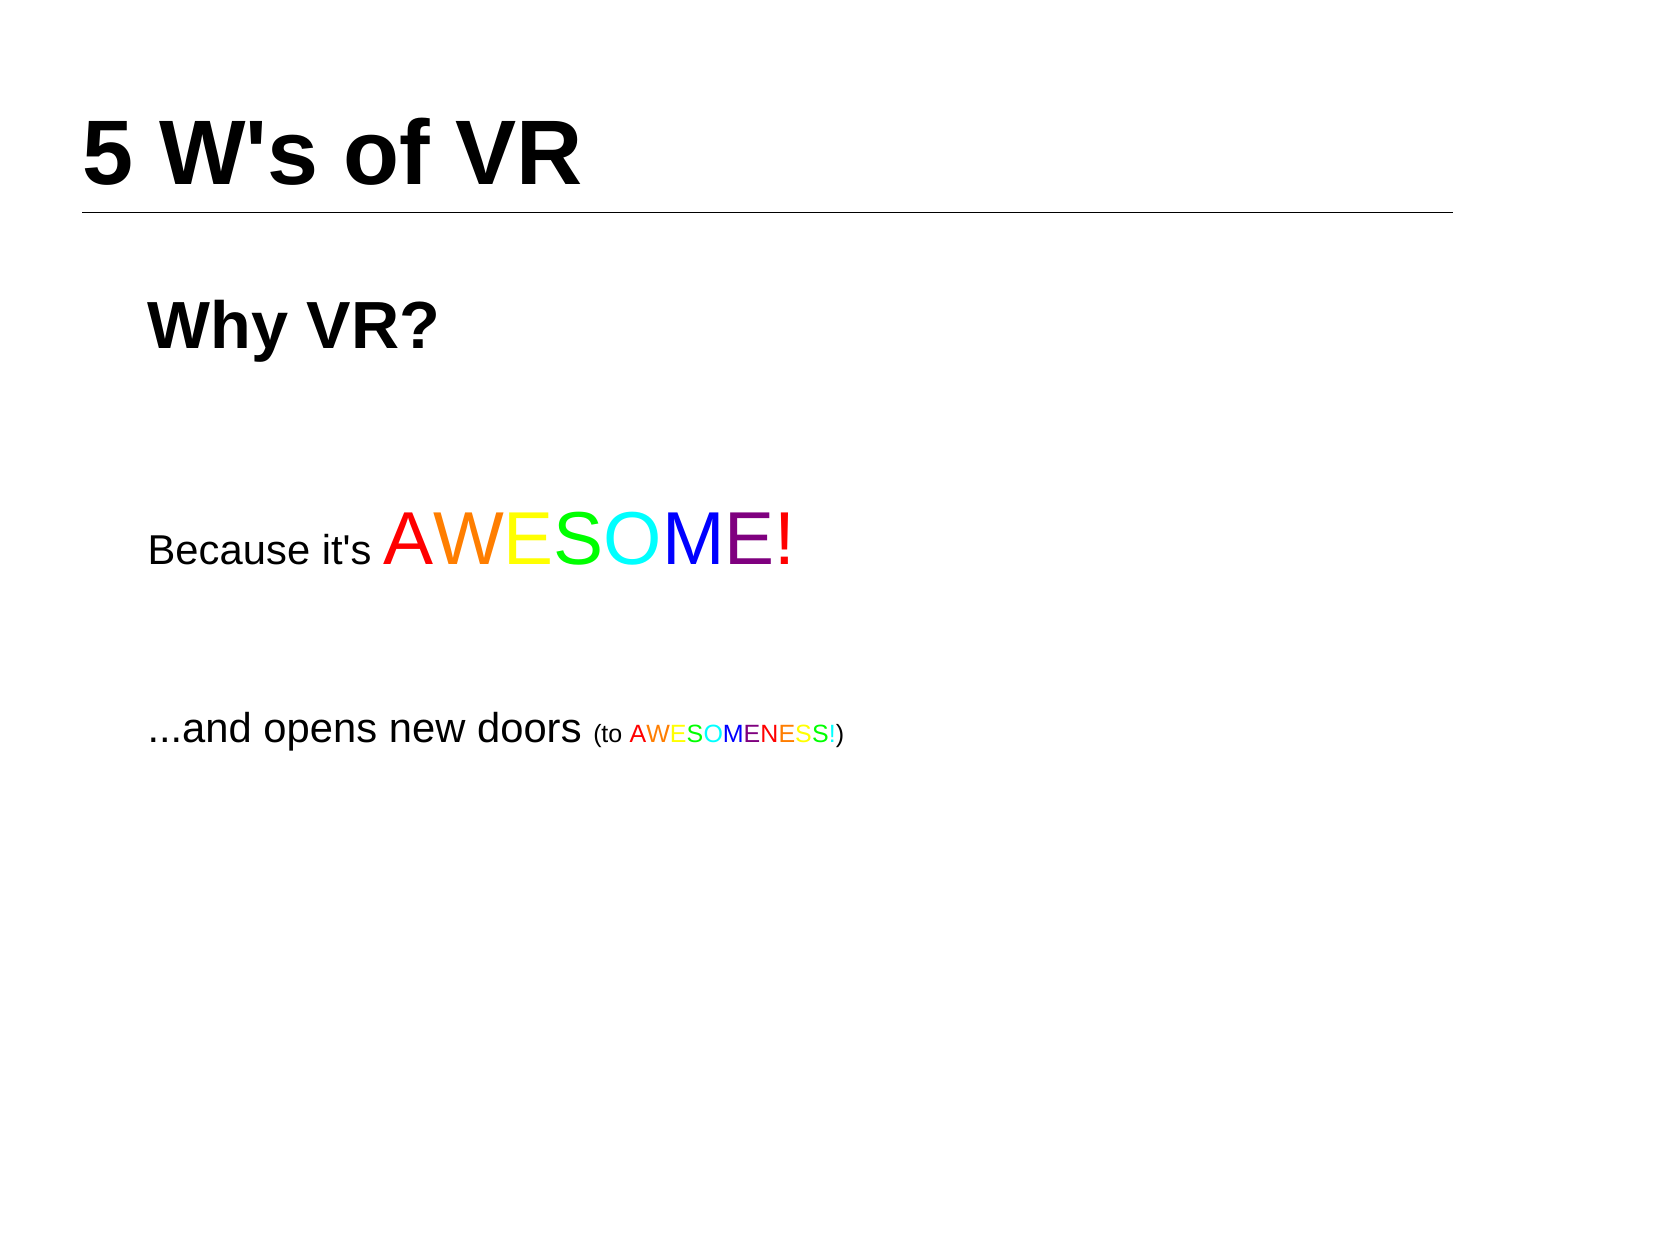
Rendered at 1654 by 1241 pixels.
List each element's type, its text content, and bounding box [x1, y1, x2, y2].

title 5 W's of VR [82, 49, 1571, 257]
list Why VR? Because it's AWESOME! ...and opens new doors (to AWESOMENESS!) [147, 288, 1506, 1107]
